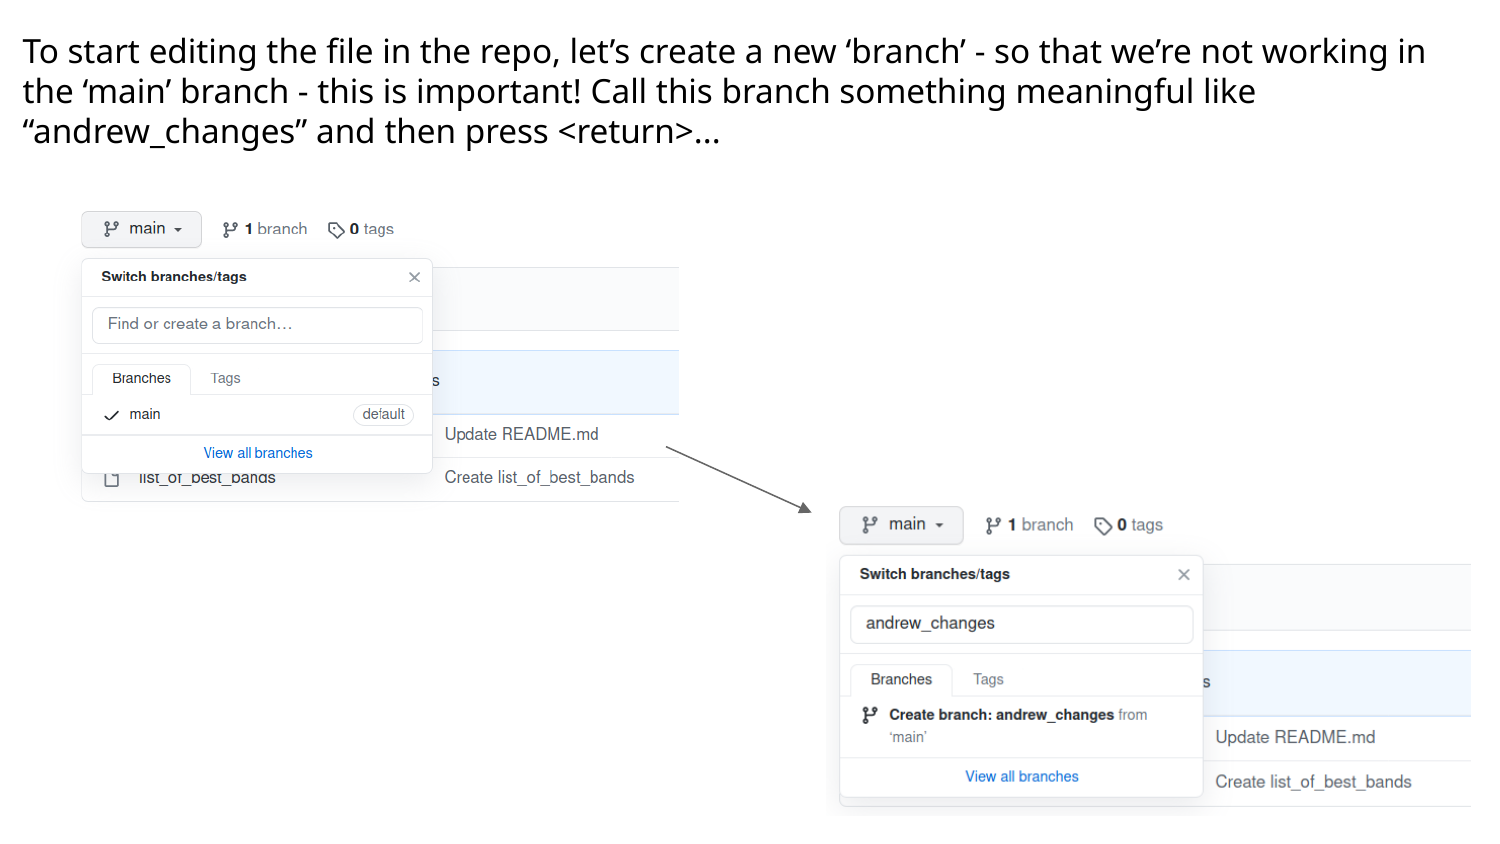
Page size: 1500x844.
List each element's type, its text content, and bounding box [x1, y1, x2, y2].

picture [39, 187, 679, 513]
picture [826, 490, 1471, 816]
text_box To start editing the file in the repo, let’s create a new ‘branch’ - so that we’re not working in the ‘main’ branch - this is important! Call this branch something meaningful like “andrew_changes” and then press <return>... [7, 15, 1470, 147]
